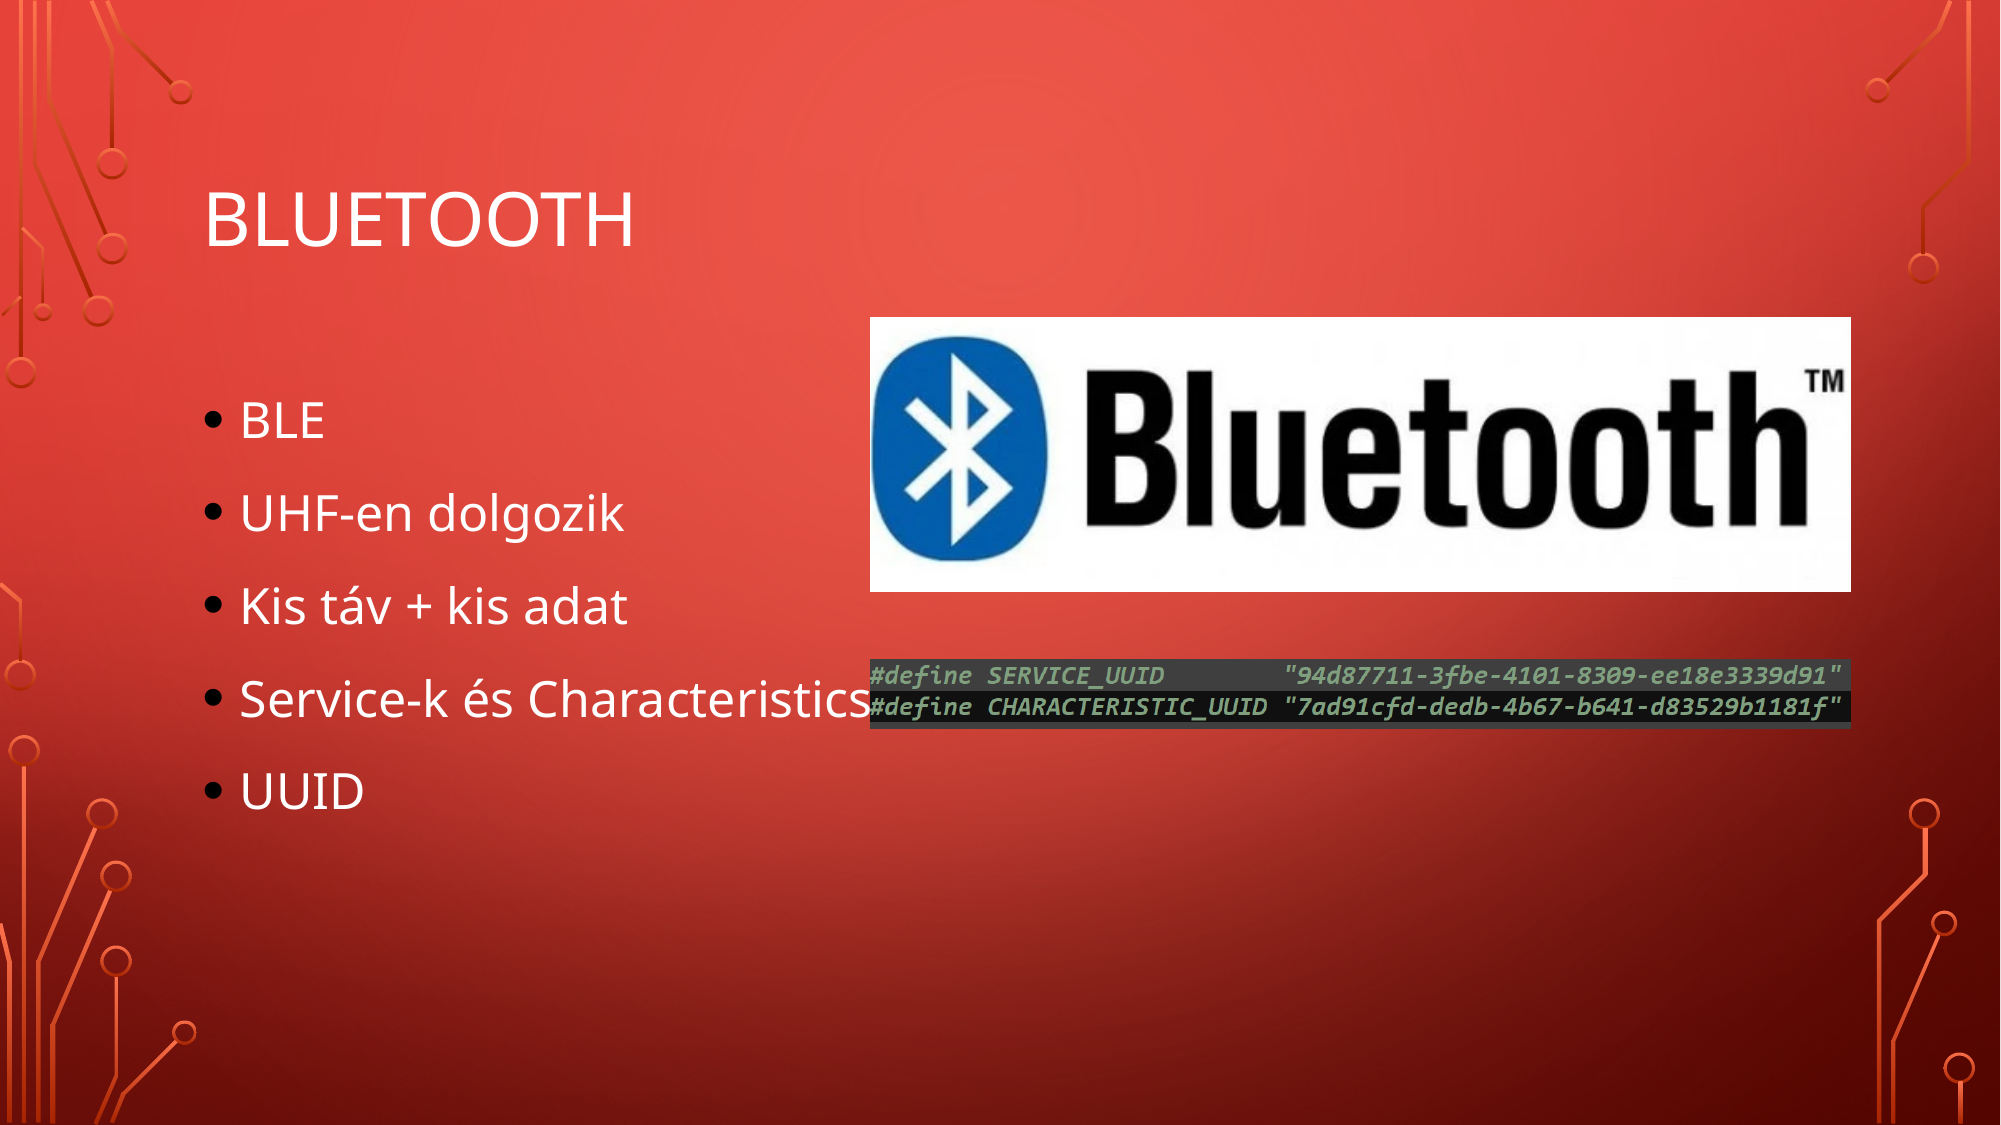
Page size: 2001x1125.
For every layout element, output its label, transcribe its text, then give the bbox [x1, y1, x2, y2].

list BLE UHF-en dolgozik Kis táv + kis adat Service-k és Characteristics UUID [187, 369, 1813, 951]
picture [870, 659, 1851, 729]
picture [870, 318, 1851, 592]
title Bluetooth [187, 101, 1813, 344]
